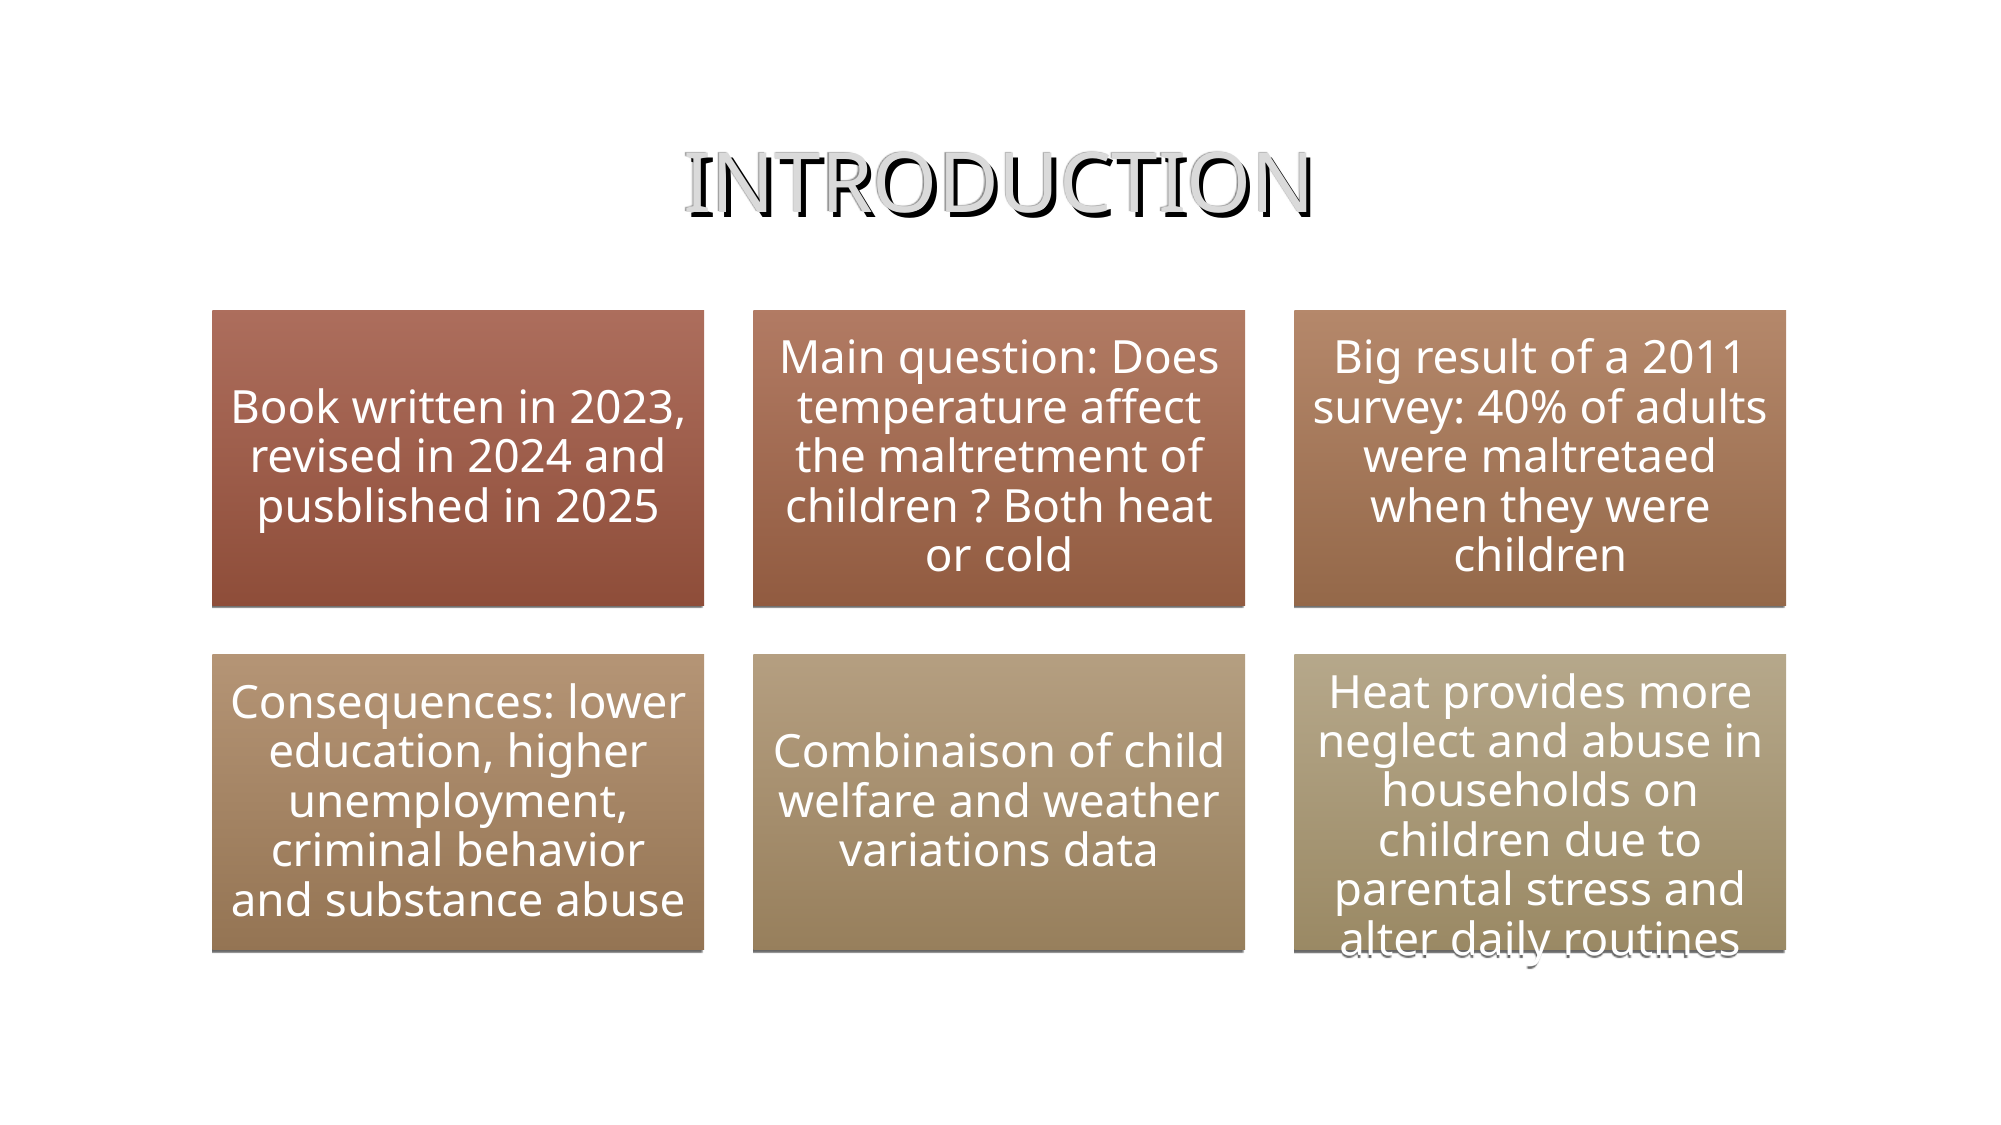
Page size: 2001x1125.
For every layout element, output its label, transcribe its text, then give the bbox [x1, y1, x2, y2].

text_box Consequences: lower education, higher unemployment, criminal behavior and substance abuse [212, 654, 705, 950]
title INTRODUCTION [149, 99, 1849, 260]
text_box Main question: Does temperature affect the maltretment of children ? Both heat or cold [753, 310, 1246, 606]
text_box Book written in 2023, revised in 2024 and pusblished in 2025 [212, 310, 705, 606]
text_box Big result of a 2011 survey: 40% of adults were maltretaed when they were children [1294, 310, 1787, 606]
text_box Heat provides more neglect and abuse in households on children due to parental stress and alter daily routines [1294, 654, 1787, 950]
text_box Combinaison of child welfare and weather variations data [753, 654, 1246, 950]
